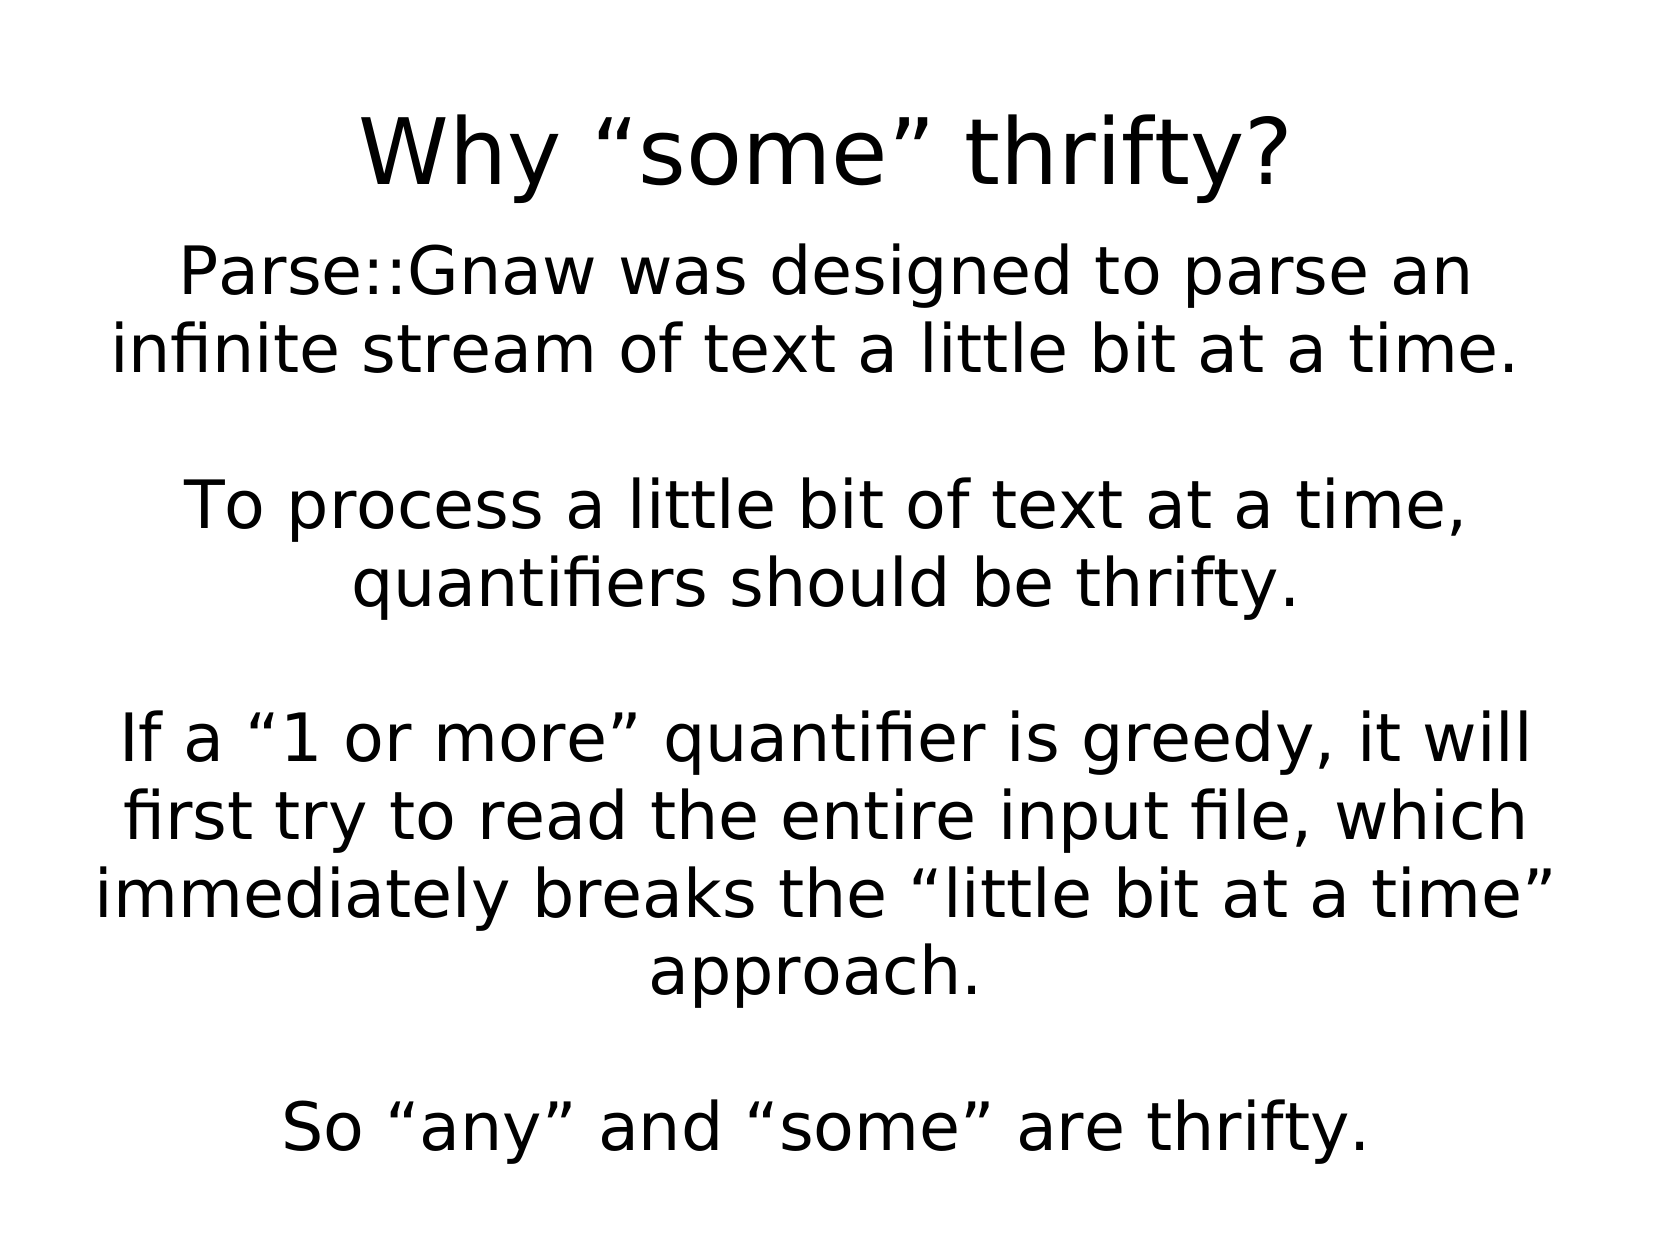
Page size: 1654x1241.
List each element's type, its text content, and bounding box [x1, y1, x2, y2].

subtitle Parse::Gnaw was designed to parse an infinite stream of text a little bit at a time. To process a little bit of text at a time, quantifiers should be thrifty. If a “1 or more” quantifier is greedy, it will first try to read the entire input file, which immediately breaks the “little bit at a time” approach. So “any” and “some” are thrifty. [82, 232, 1571, 1167]
title Why “some” thrifty? [82, 56, 1571, 232]
